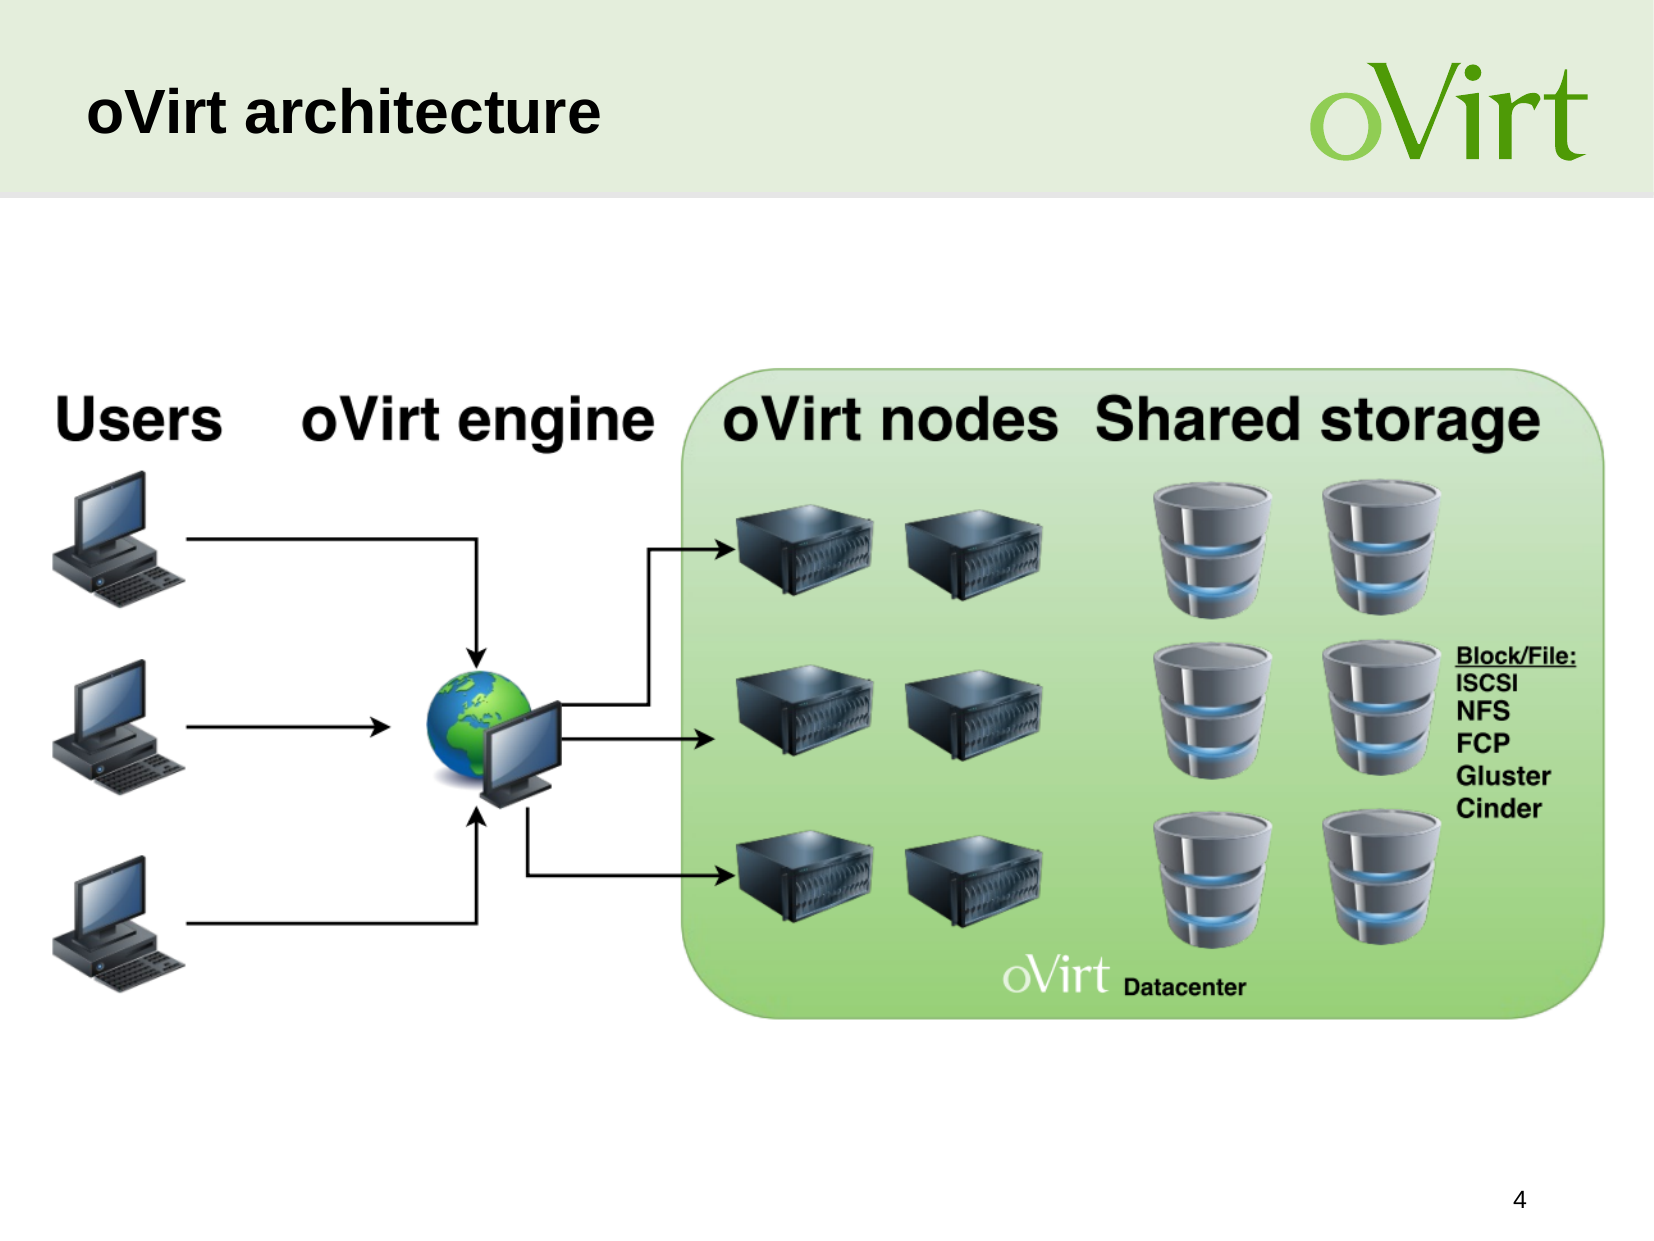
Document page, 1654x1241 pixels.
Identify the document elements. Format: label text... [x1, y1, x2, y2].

picture [0, 299, 1654, 1094]
title oVirt architecture [86, 36, 1307, 188]
